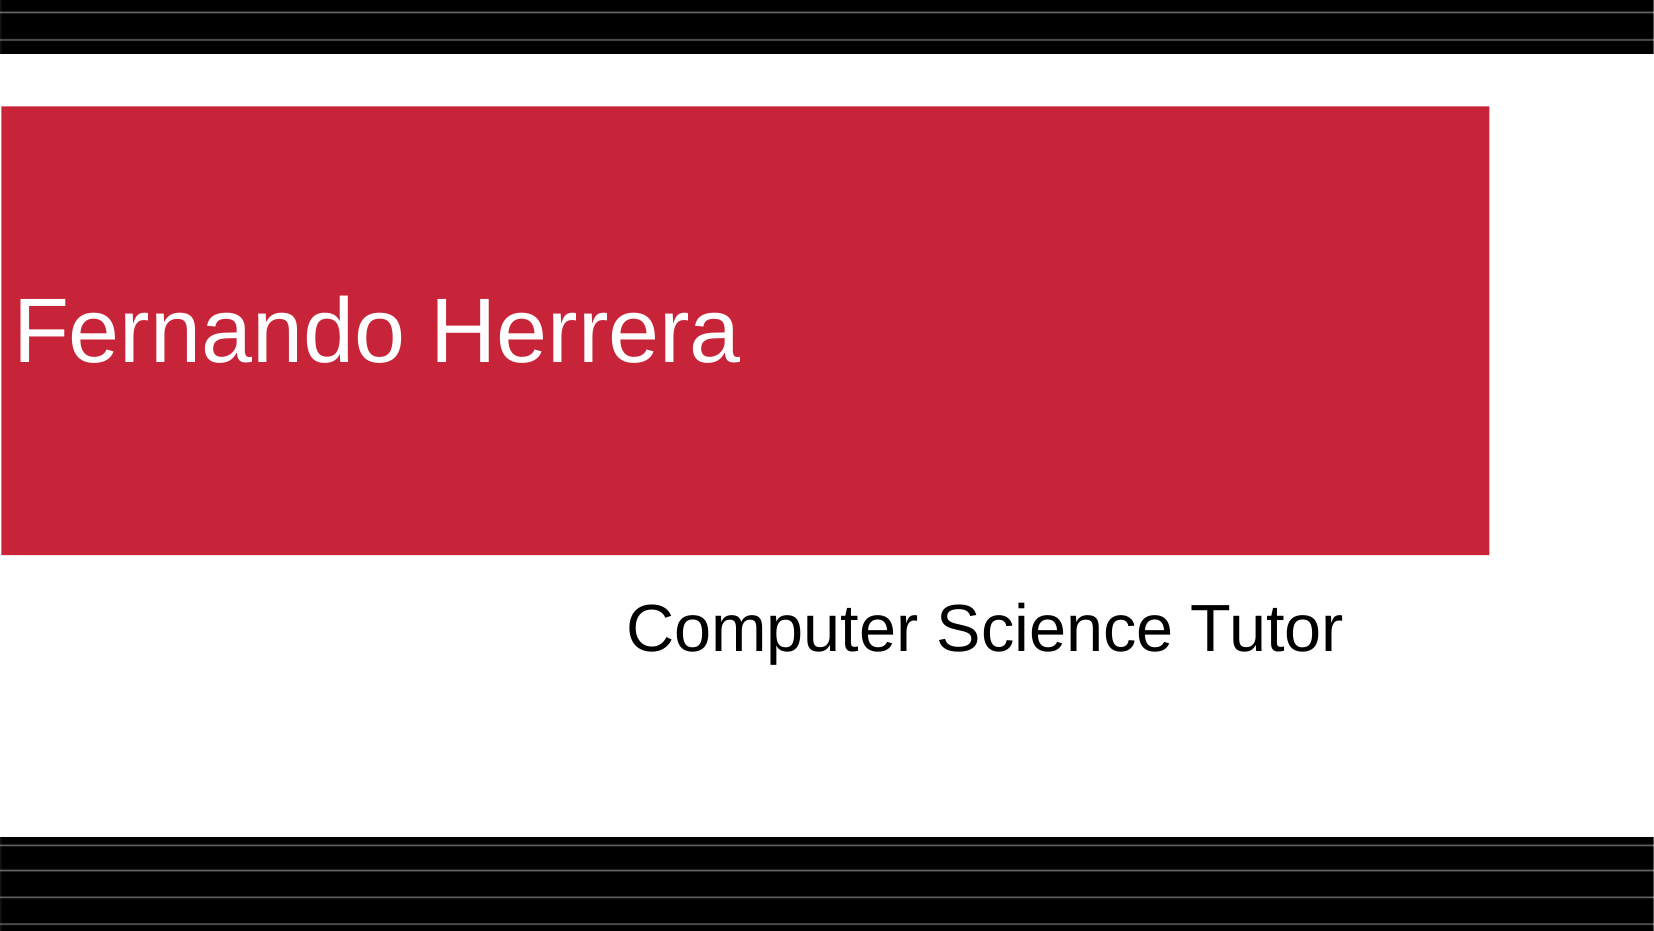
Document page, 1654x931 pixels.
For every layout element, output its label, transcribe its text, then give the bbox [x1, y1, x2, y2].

picture [0, 837, 1654, 931]
subtitle Computer Science Tutor [625, 590, 1489, 804]
title Fernando Herrera [1, 106, 1490, 556]
picture [0, 0, 1654, 54]
